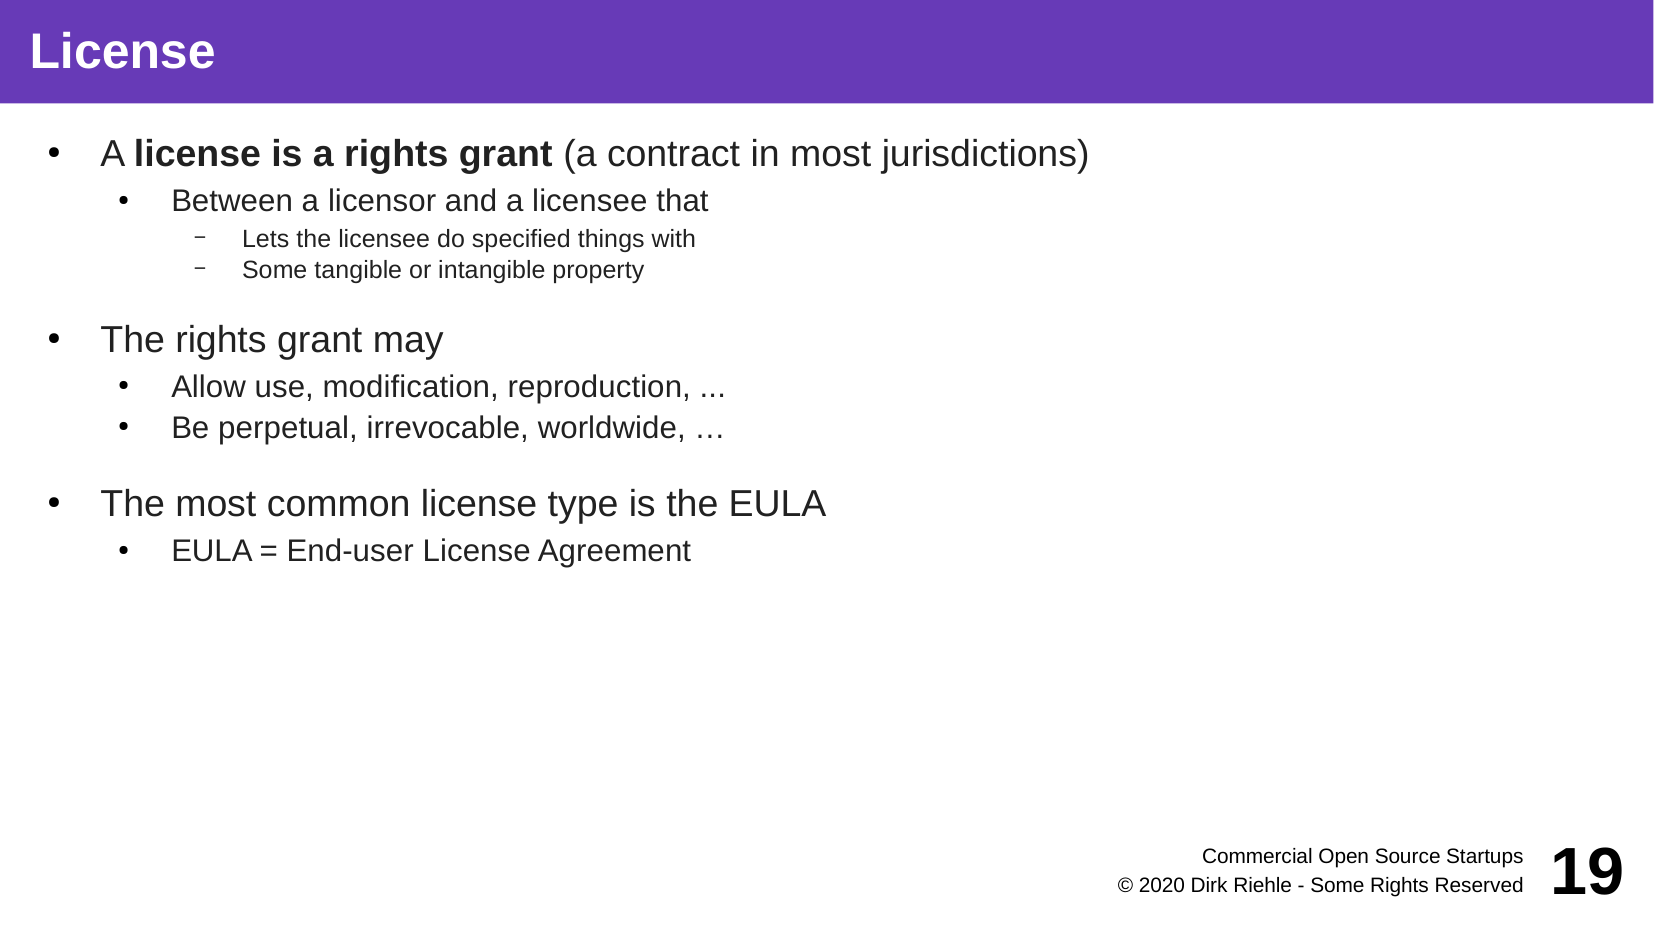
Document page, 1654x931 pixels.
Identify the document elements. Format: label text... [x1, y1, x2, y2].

list A license is a rights grant (a contract in most jurisdictions) Between a licensor and a licensee that Lets the licensee do specified things with Some tangible or intangible property The rights grant may Allow use, modification, reproduction, ... Be perpetual, irrevocable, worldwide, … The most common license type is the EULA EULA = End-user License Agreement [29, 132, 1625, 813]
title License [0, 0, 1654, 104]
